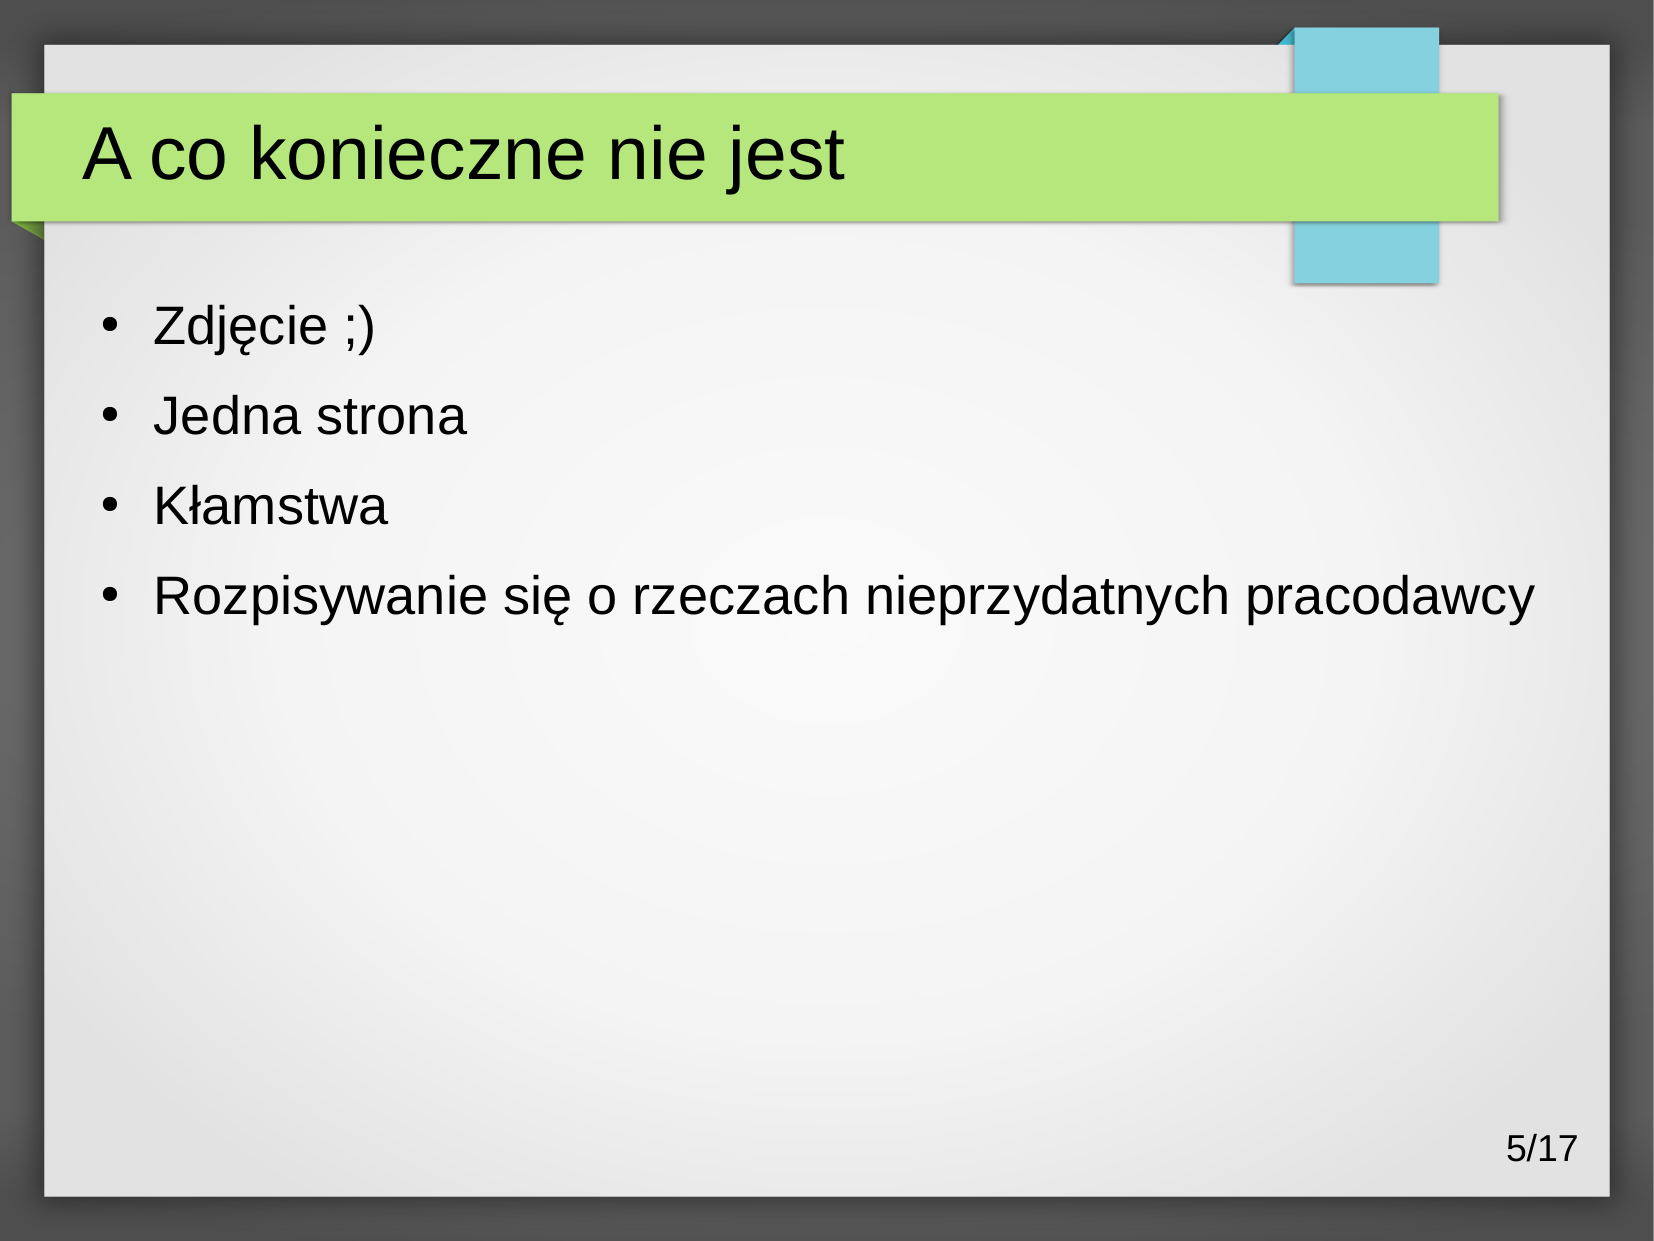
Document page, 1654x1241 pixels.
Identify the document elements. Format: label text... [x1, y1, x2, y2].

picture [0, 0, 1654, 1241]
title A co konieczne nie jest [82, 94, 1264, 213]
text_box <numer>/17 [1491, 1119, 1654, 1191]
list Zdjęcie ;) Jedna strona Kłamstwa Rozpisywanie się o rzeczach nieprzydatnych pracodawcy [82, 295, 1571, 1015]
